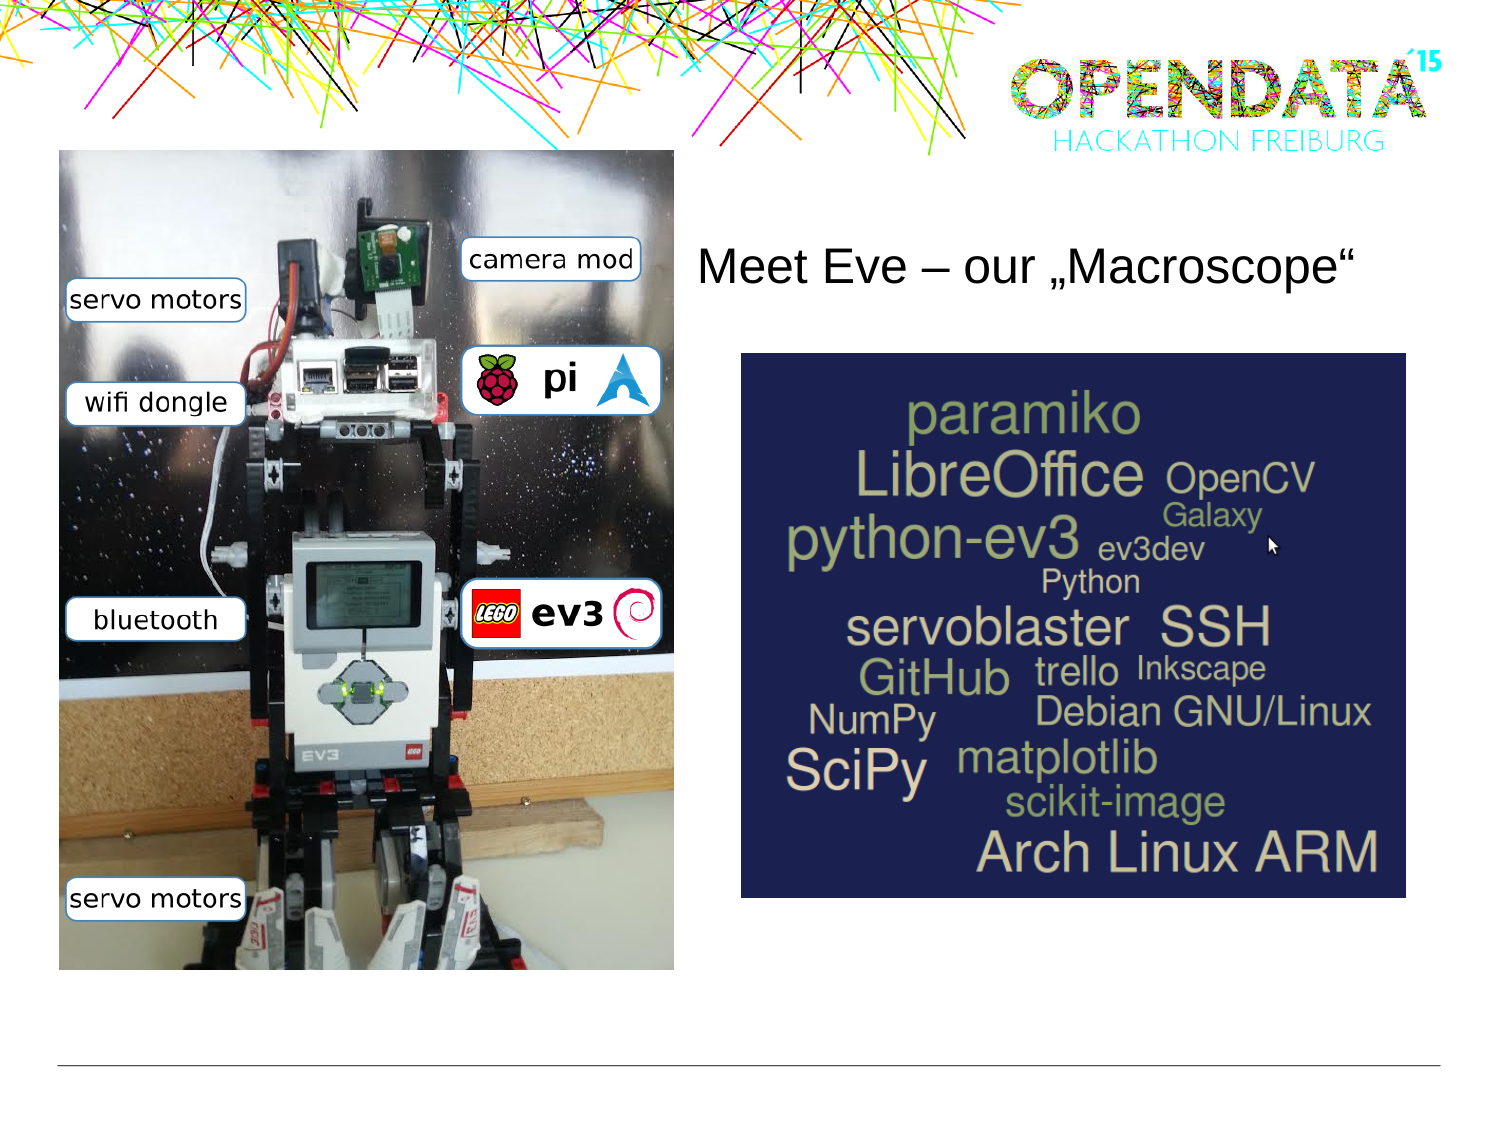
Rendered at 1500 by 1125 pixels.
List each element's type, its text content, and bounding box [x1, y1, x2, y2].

picture [0, 0, 1499, 1125]
title Meet Eve – our „Macroscope“ [696, 230, 1465, 638]
